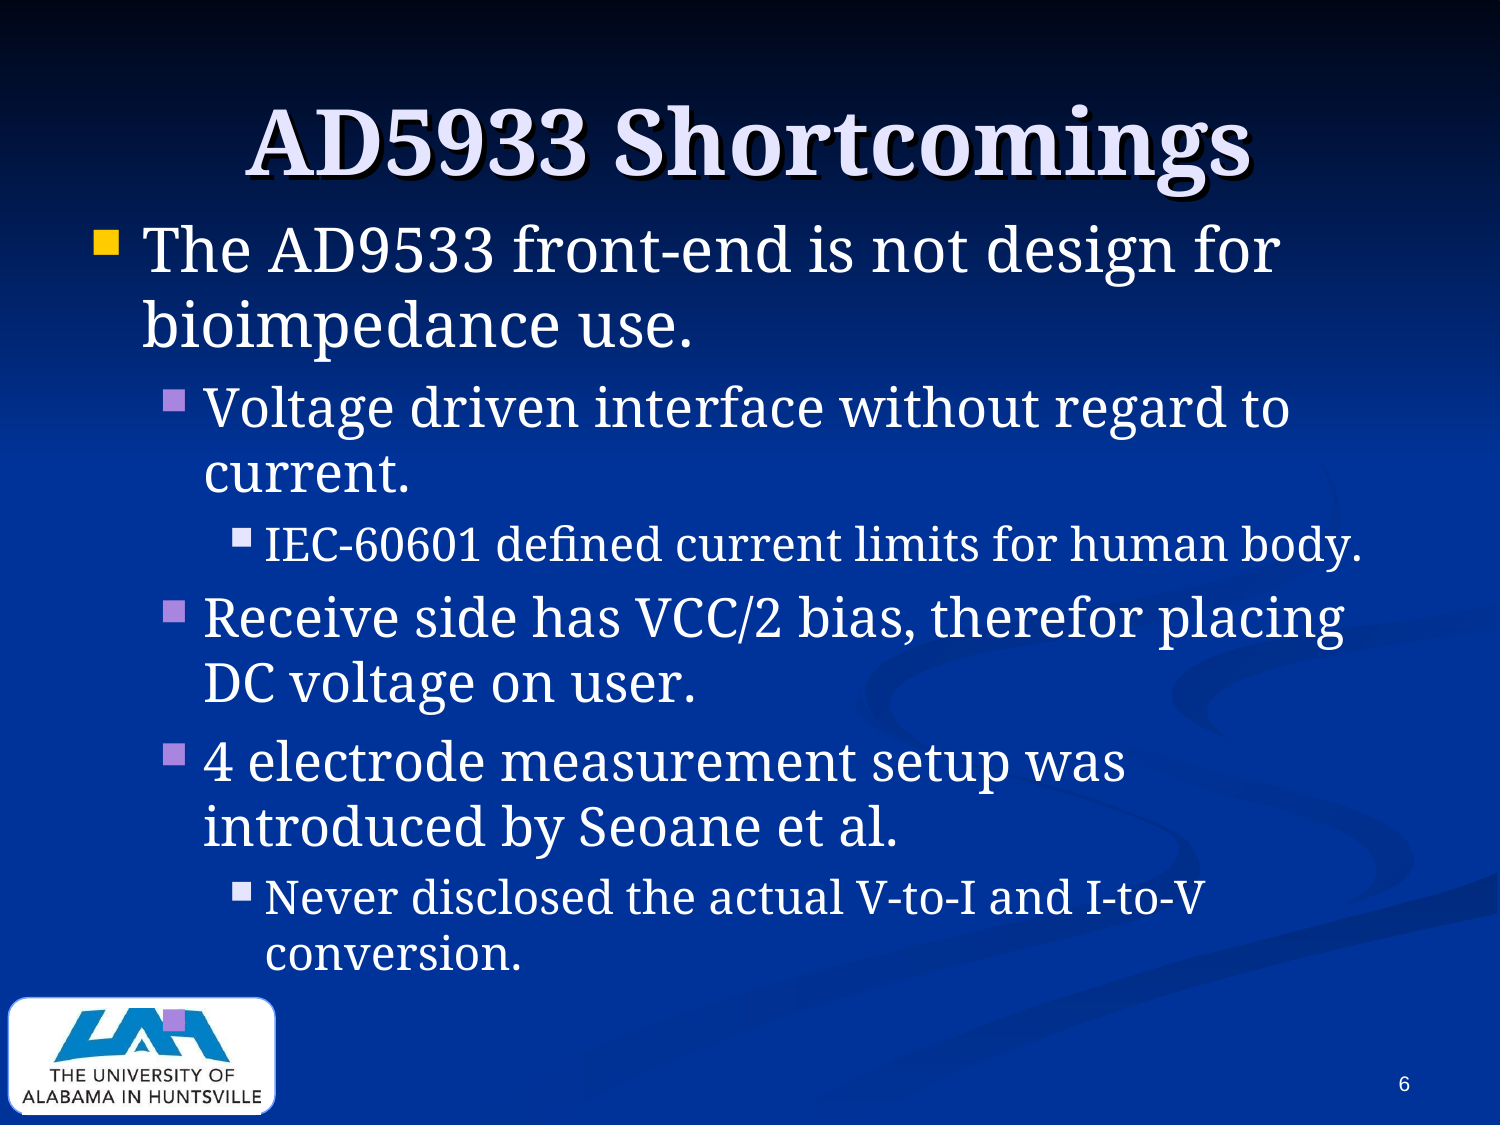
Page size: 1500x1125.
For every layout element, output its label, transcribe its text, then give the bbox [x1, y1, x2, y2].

title AD5933 Shortcomings [75, 45, 1426, 203]
list The AD9533 front-end is not design for bioimpedance use. Voltage driven interface without regard to current. IEC-60601 defined current limits for human body. Receive side has VCC/2 bias, therefor placing DC voltage on user. 4 electrode measurement setup was introduced by Seoane et al. Never disclosed the actual V-to-I and I-to-V conversion. [75, 203, 1426, 991]
picture [22, 1008, 261, 1115]
text_box <number> [1324, 1062, 1426, 1104]
